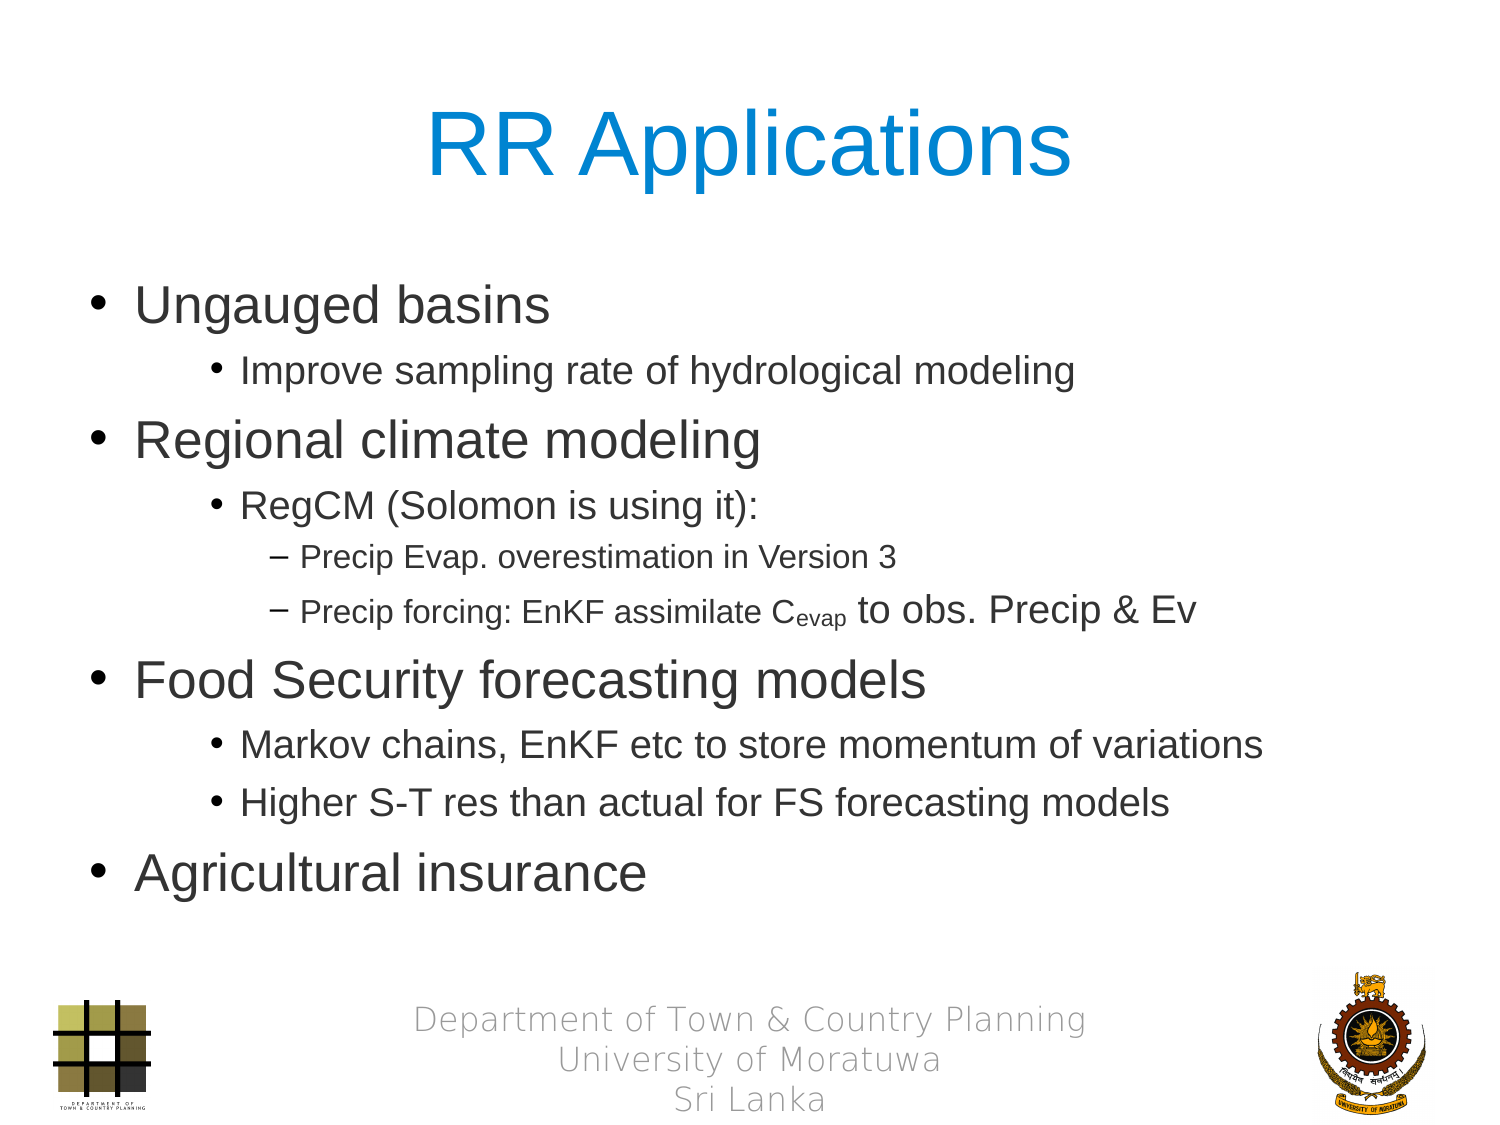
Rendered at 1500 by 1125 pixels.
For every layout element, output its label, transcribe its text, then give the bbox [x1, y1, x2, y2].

title RR Applications [75, 45, 1426, 233]
list Ungauged basins Improve sampling rate of hydrological modeling Regional climate modeling RegCM (Solomon is using it): Precip Evap. overestimation in Version 3 Precip forcing: EnKF assimilate Cevap to obs. Precip & Ev Food Security forecasting models Markov chains, EnKF etc to store momentum of variations Higher S-T res than actual for FS forecasting models Agricultural insurance [75, 262, 1426, 916]
picture [53, 1000, 151, 1110]
picture [1312, 966, 1435, 1125]
